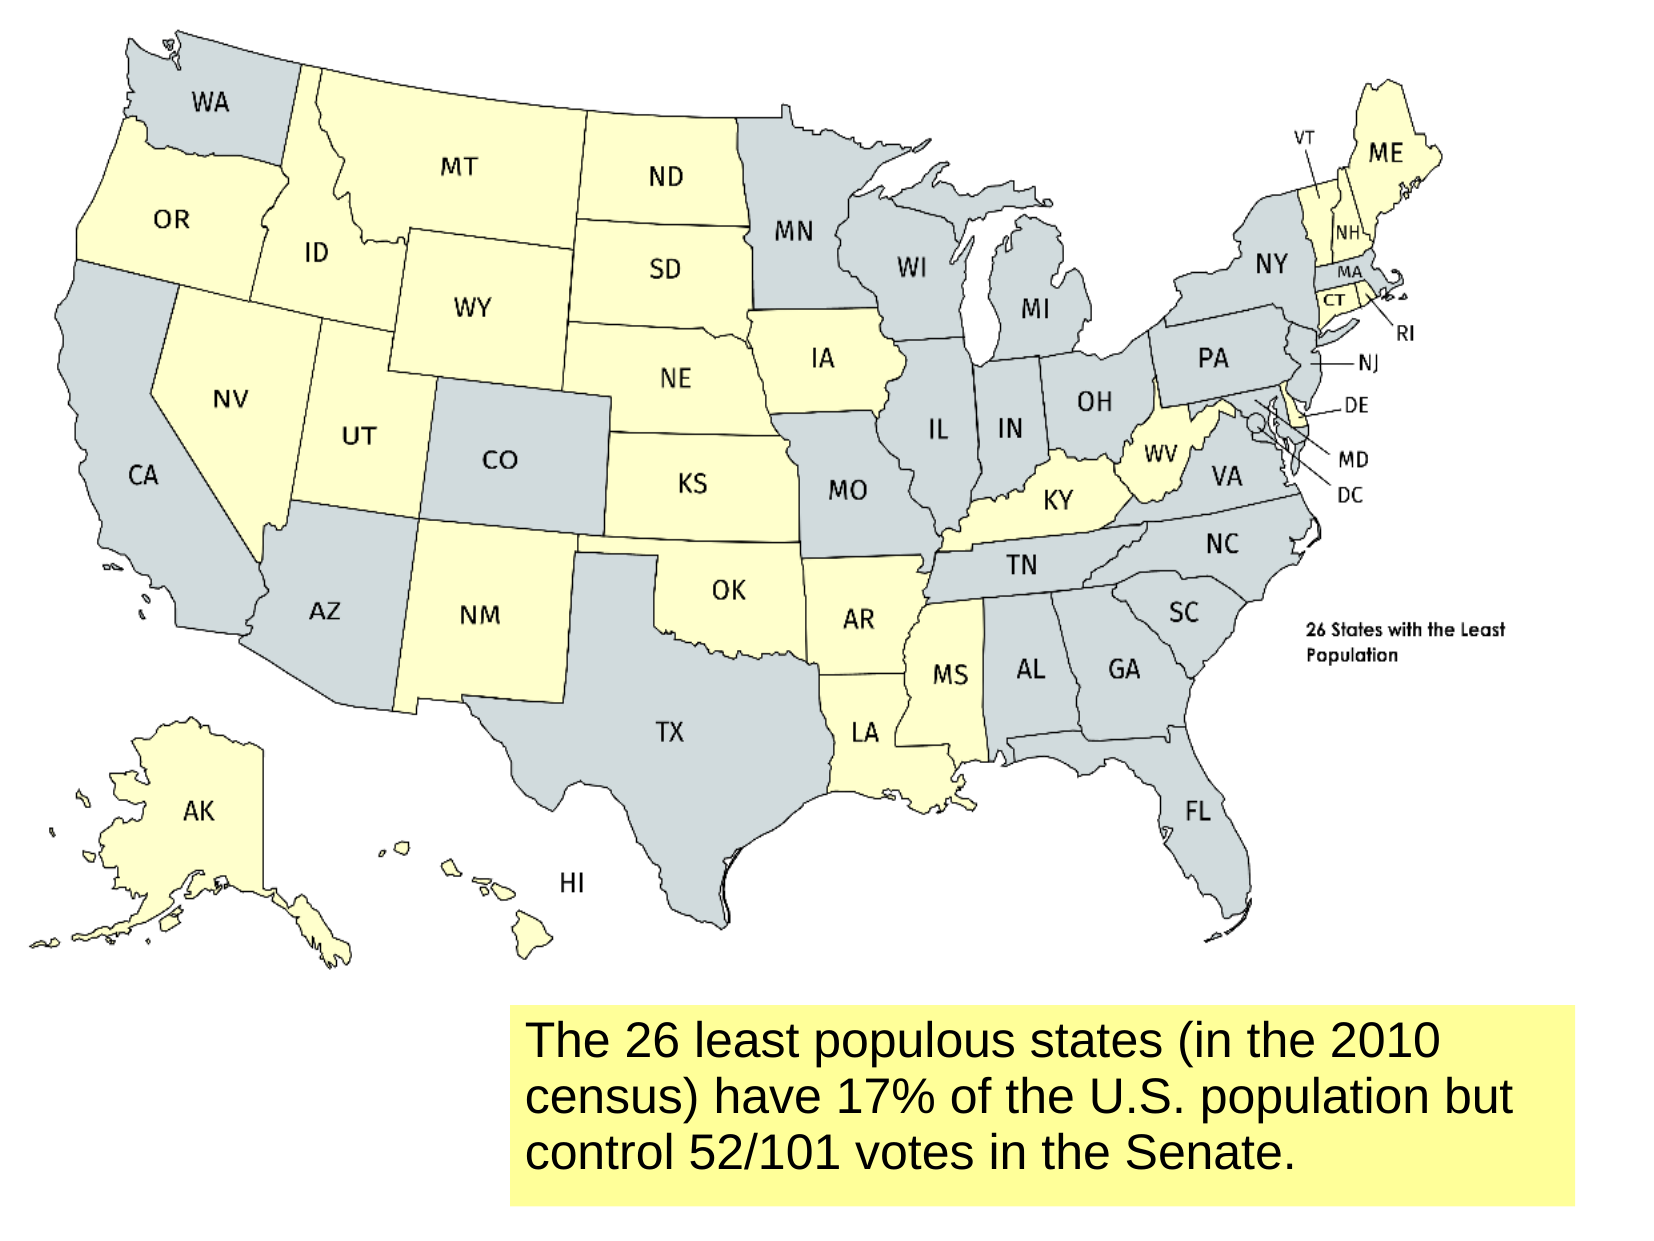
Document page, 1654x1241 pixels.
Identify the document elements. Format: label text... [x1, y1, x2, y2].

picture [0, 0, 1576, 1006]
text_box The 26 least populous states (in the 2010 census) have 17% of the U.S. population but control 52/101 votes in the Senate. [510, 1005, 1576, 1207]
